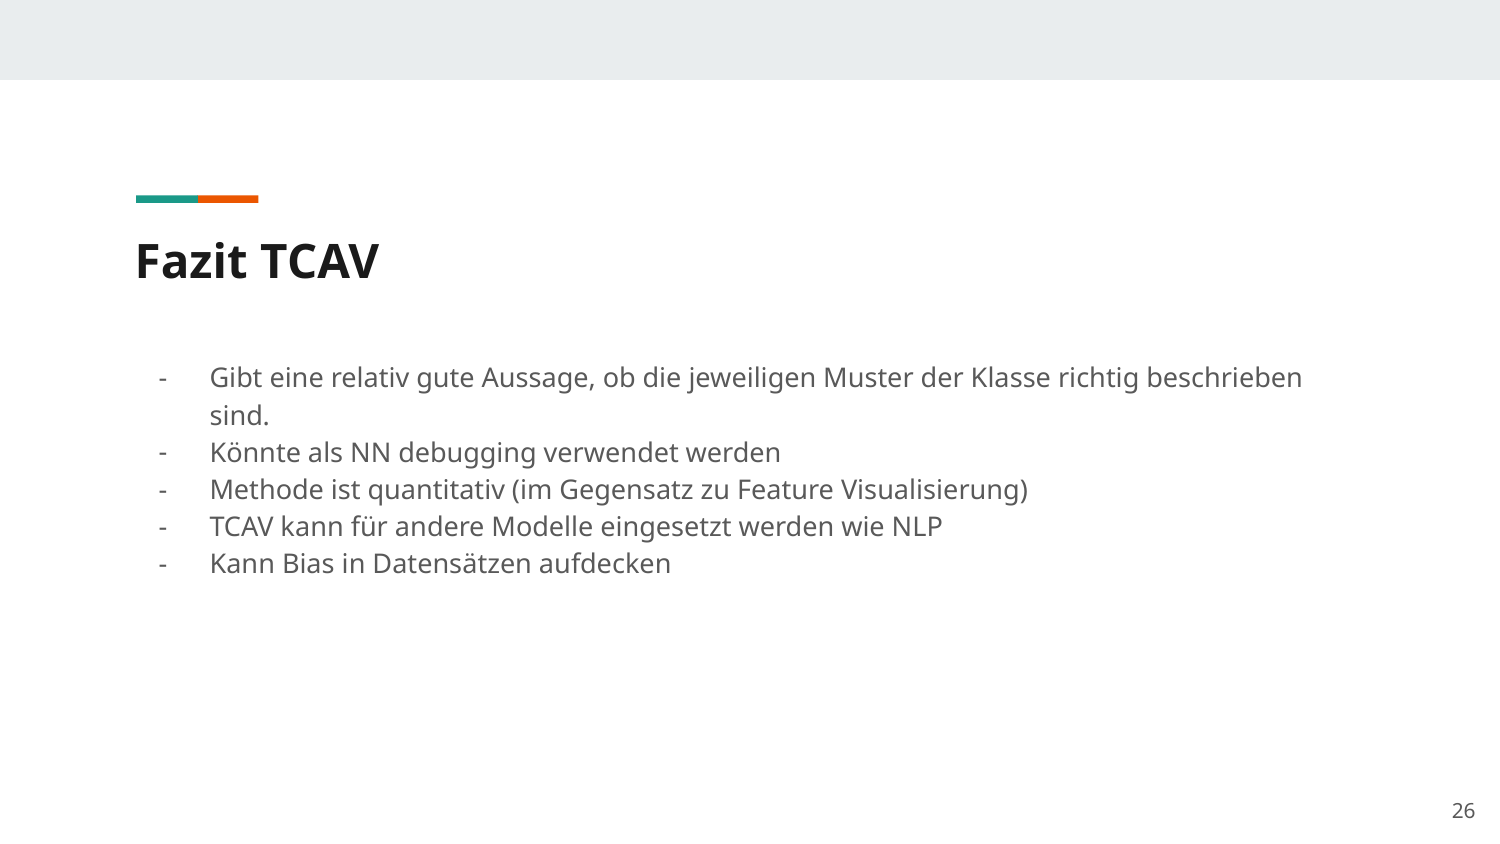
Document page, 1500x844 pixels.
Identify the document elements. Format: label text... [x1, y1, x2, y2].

list Gibt eine relativ gute Aussage, ob die jeweiligen Muster der Klasse richtig beschrieben sind. Könnte als NN debugging verwendet werden Methode ist quantitativ (im Gegensatz zu Feature Visualisierung) TCAV kann für andere Modelle eingesetzt werden wie NLP Kann Bias in Datensätzen aufdecken [119, 341, 1381, 712]
title Fazit TCAV [119, 216, 1381, 305]
slide_number <number> [1400, 779, 1491, 844]
